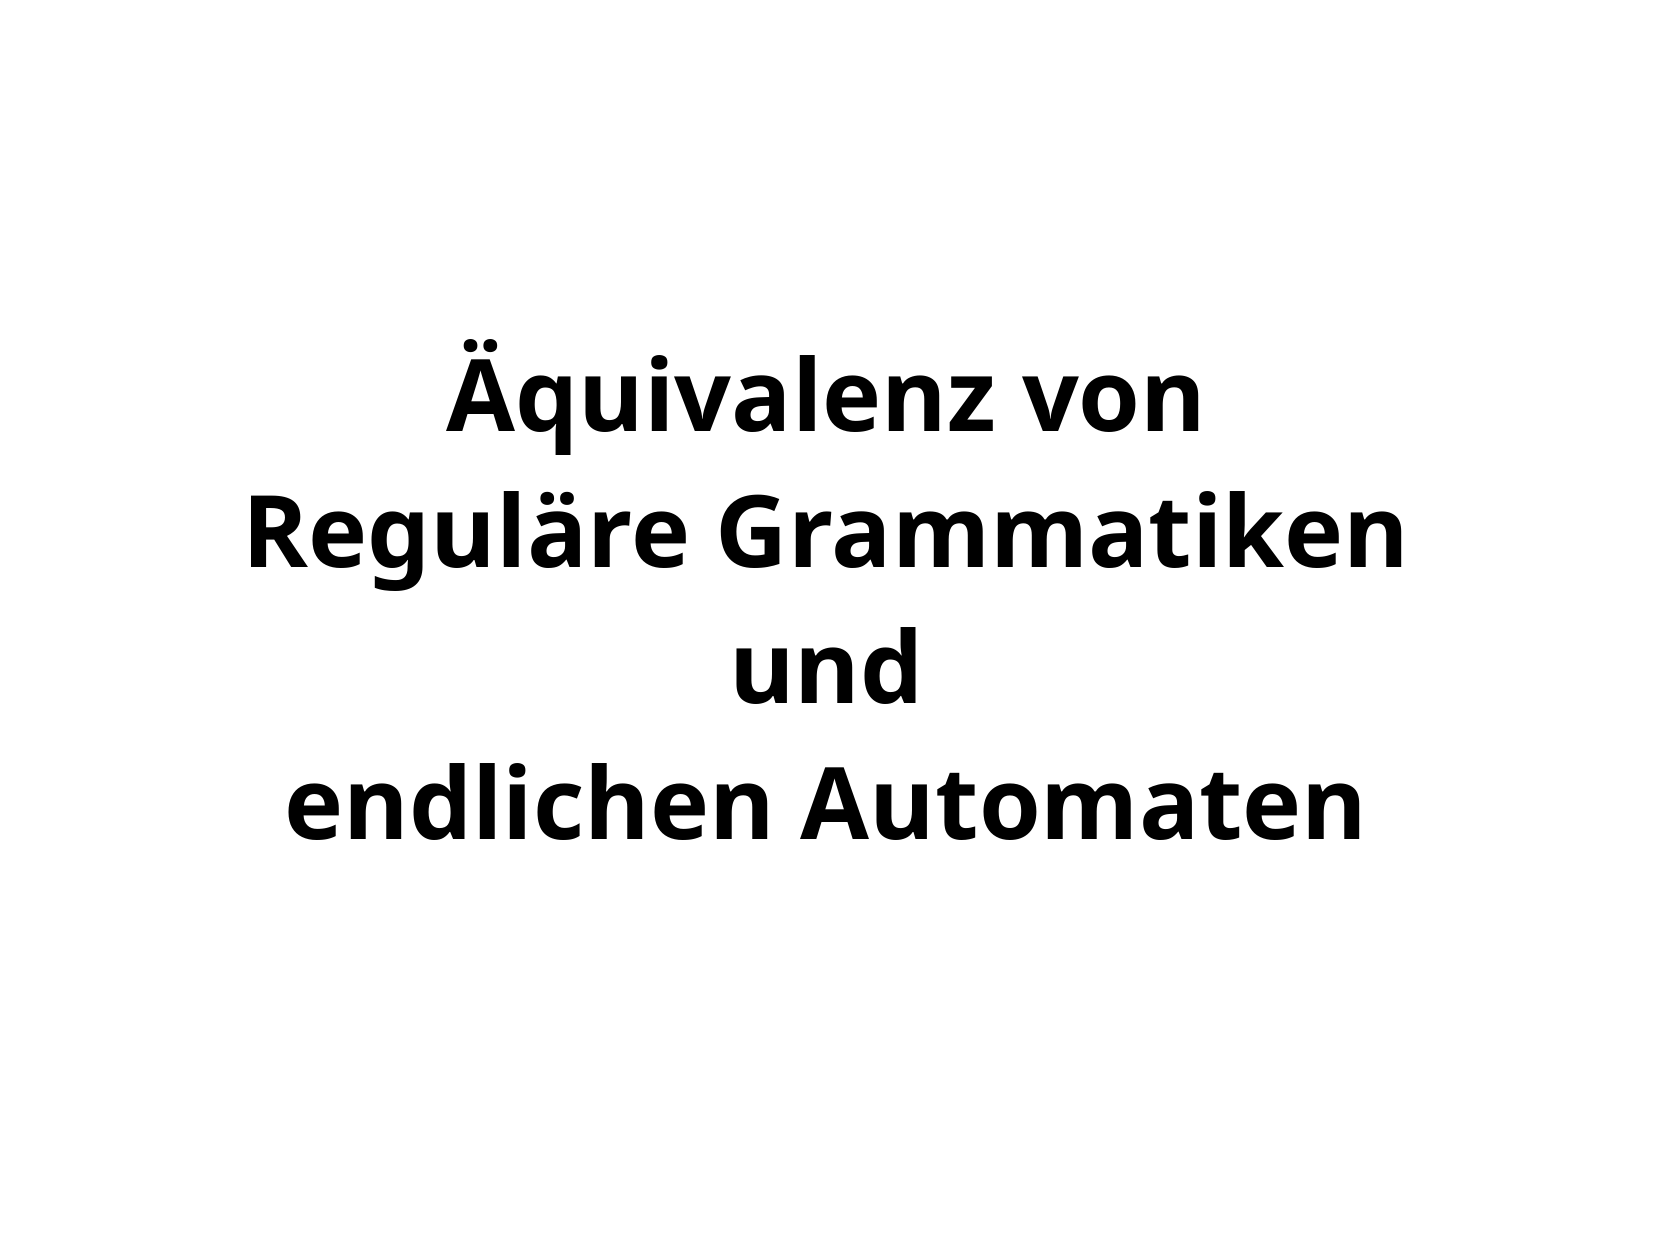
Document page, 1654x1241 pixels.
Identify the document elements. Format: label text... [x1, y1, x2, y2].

subtitle Äquivalenz von Reguläre Grammatiken und endlichen Automaten [82, 177, 1571, 1016]
